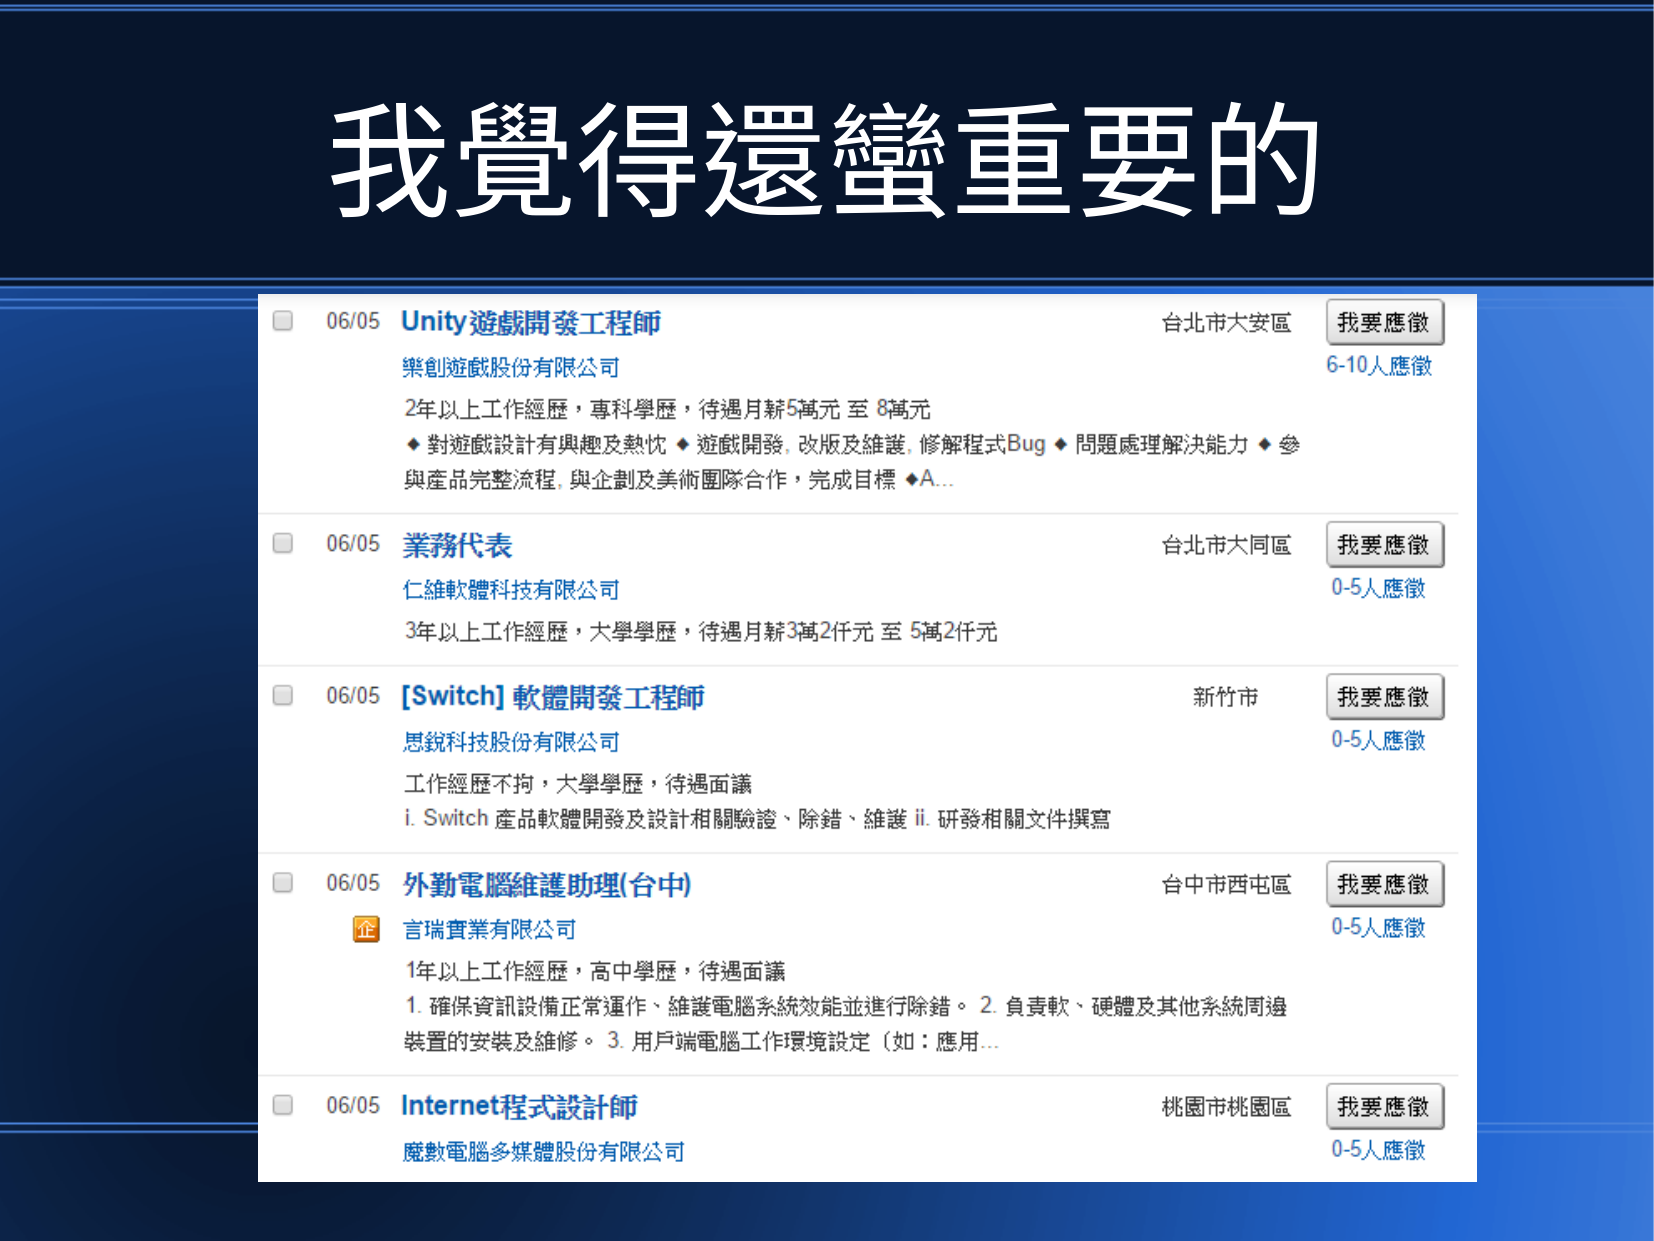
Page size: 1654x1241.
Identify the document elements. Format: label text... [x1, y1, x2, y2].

title 我覺得還蠻重要的 [82, 49, 1571, 257]
picture [0, 0, 1654, 1241]
